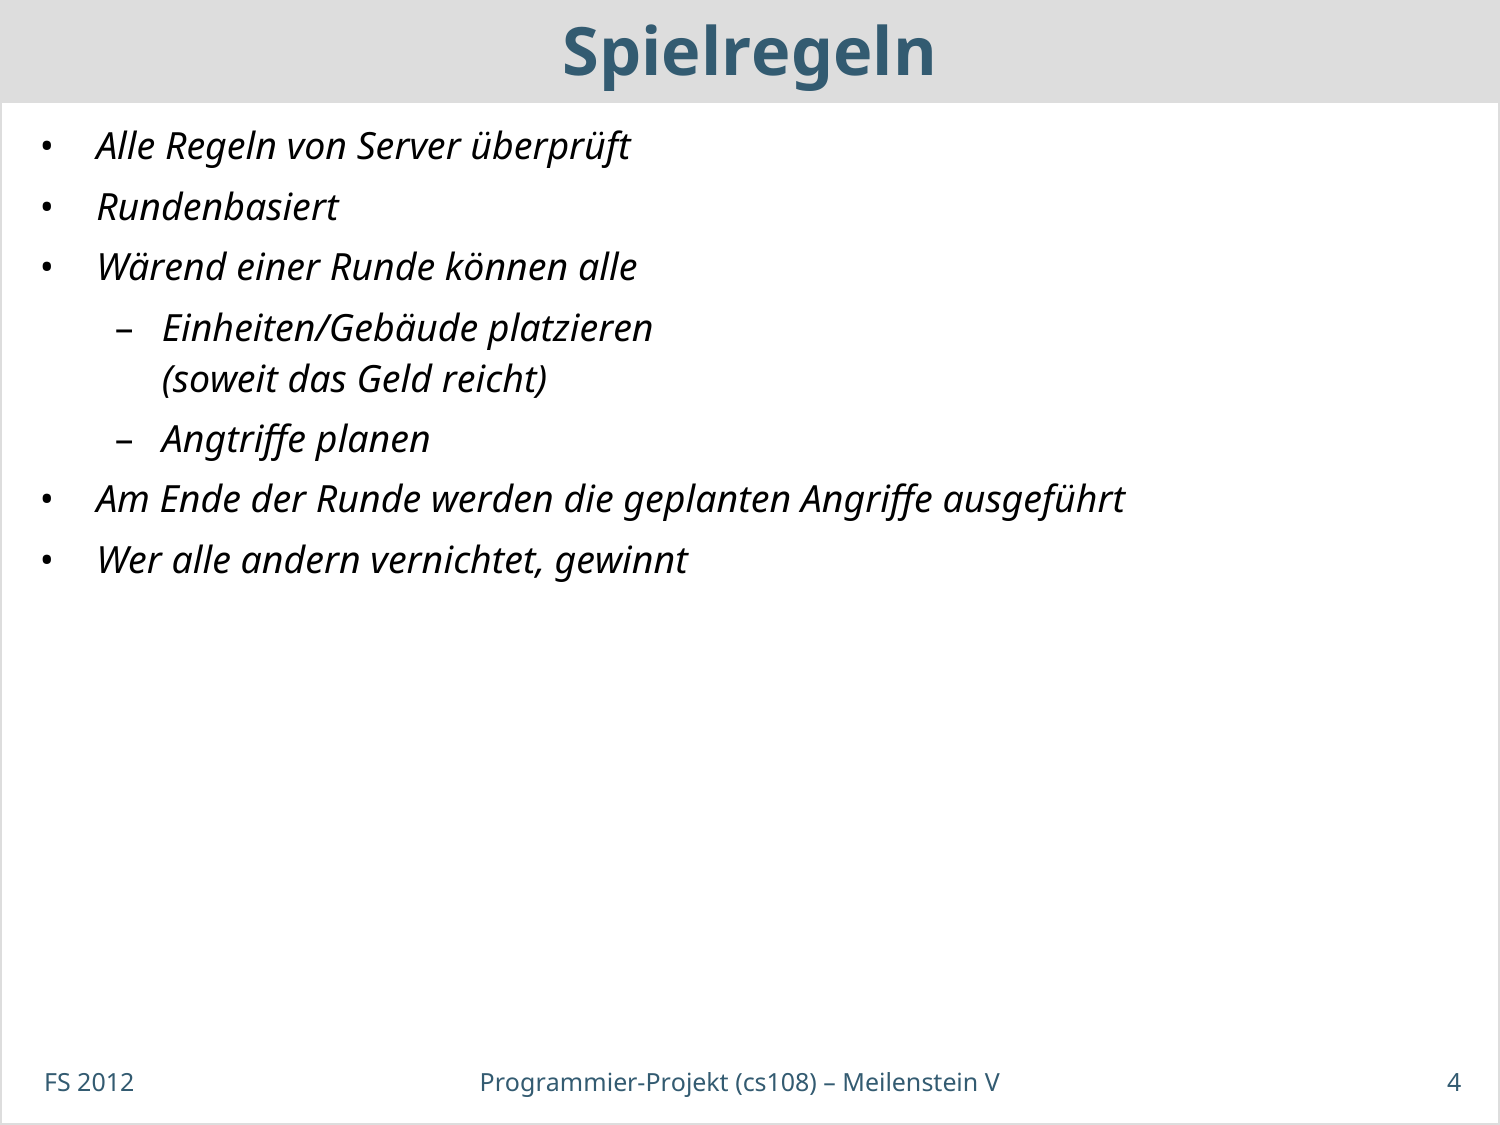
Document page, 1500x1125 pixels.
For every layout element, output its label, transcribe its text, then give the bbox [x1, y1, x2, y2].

list Alle Regeln von Server überprüft Rundenbasiert Wärend einer Runde können alle Einheiten/Gebäude platzieren (soweit das Geld reicht) Angtriffe planen Am Ende der Runde werden die geplanten Angriffe ausgeführt Wer alle andern vernichtet, gewinnt [24, 112, 1476, 1001]
text_box <number> [1375, 1058, 1477, 1097]
title Spielregeln [0, 0, 1500, 100]
text_box Programmier-Projekt (cs108) – Meilenstein V [300, 1058, 1201, 1107]
text_box FS 2012 [29, 1058, 195, 1097]
